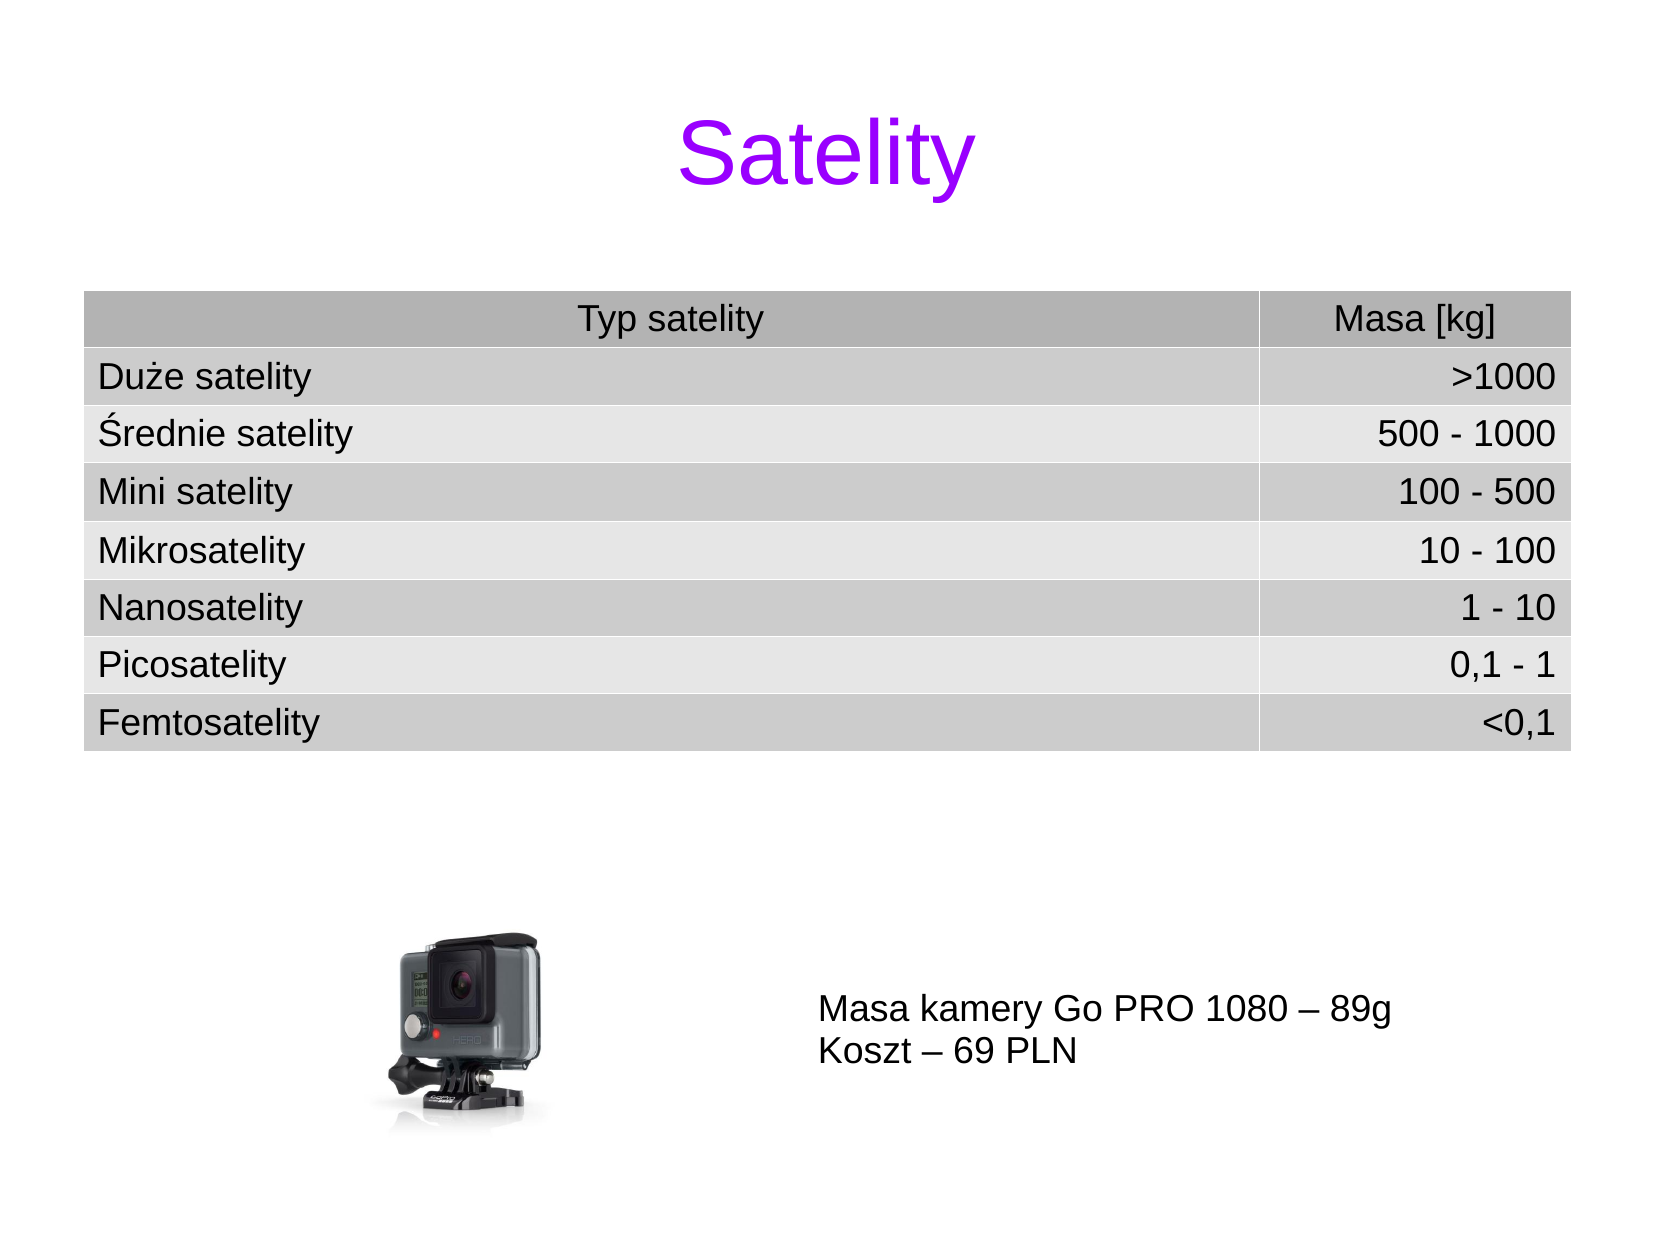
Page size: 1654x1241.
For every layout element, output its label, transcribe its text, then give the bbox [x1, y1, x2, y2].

picture [295, 885, 620, 1174]
table_header Masa [kg] [1260, 291, 1571, 347]
table_cell 1 - 10 [1260, 580, 1571, 636]
table_cell 100 - 500 [1260, 463, 1571, 521]
text_box Masa kamery Go PRO 1080 – 89g Koszt – 69 PLN [803, 980, 1571, 1080]
table_cell Mini satelity [84, 463, 1259, 521]
table_cell Nanosatelity [84, 580, 1259, 636]
table_header Typ satelity [84, 291, 1259, 347]
table_cell Femtosatelity [84, 694, 1259, 751]
table_cell 10 - 100 [1260, 522, 1571, 579]
table_cell Duże satelity [84, 348, 1259, 405]
table_cell 0,1 - 1 [1260, 637, 1571, 693]
table_cell Średnie satelity [84, 406, 1259, 462]
table_cell 500 - 1000 [1260, 406, 1571, 462]
table_cell Mikrosatelity [84, 522, 1259, 579]
table_cell >1000 [1260, 348, 1571, 405]
table_cell Picosatelity [84, 637, 1259, 693]
title Satelity [82, 49, 1571, 257]
table_cell <0,1 [1260, 694, 1571, 751]
